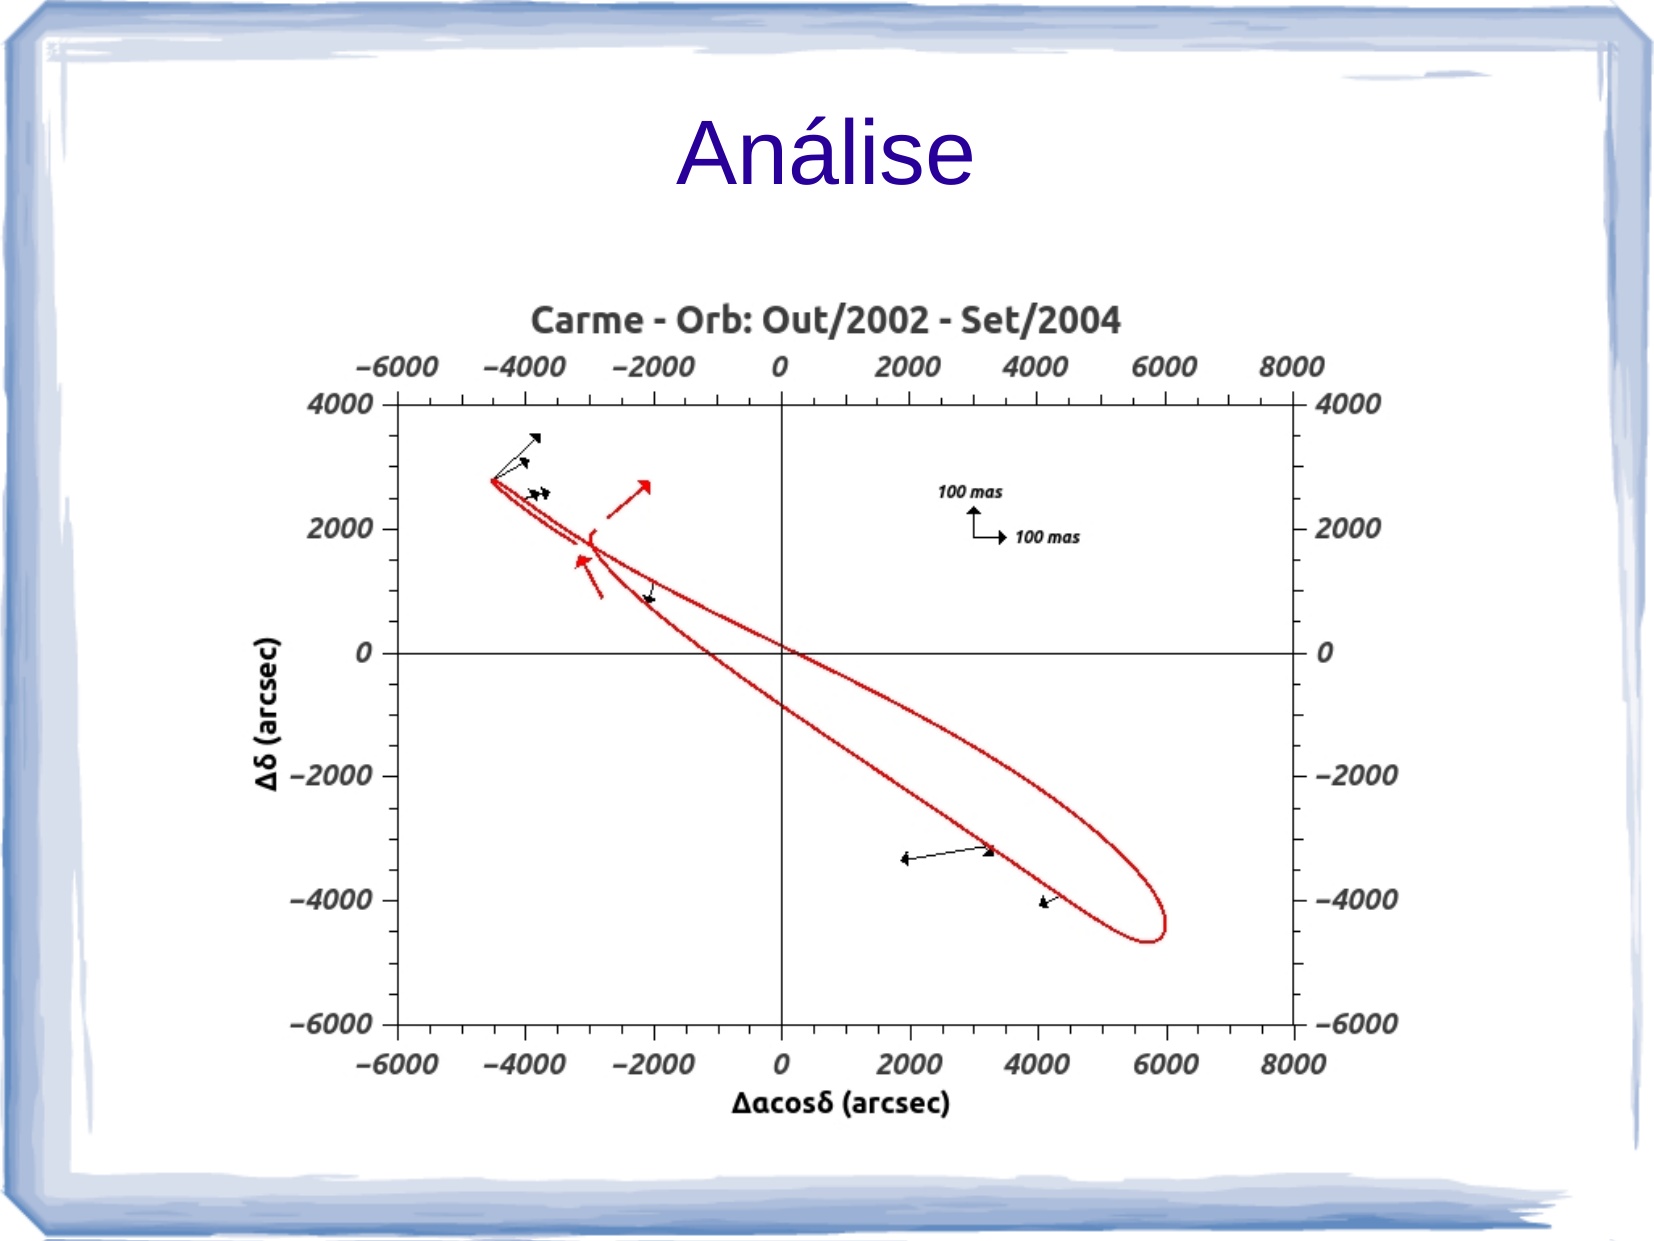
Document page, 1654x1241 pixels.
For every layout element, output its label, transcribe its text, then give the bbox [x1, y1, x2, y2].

title Análise [82, 49, 1571, 257]
picture [0, 0, 1654, 1241]
